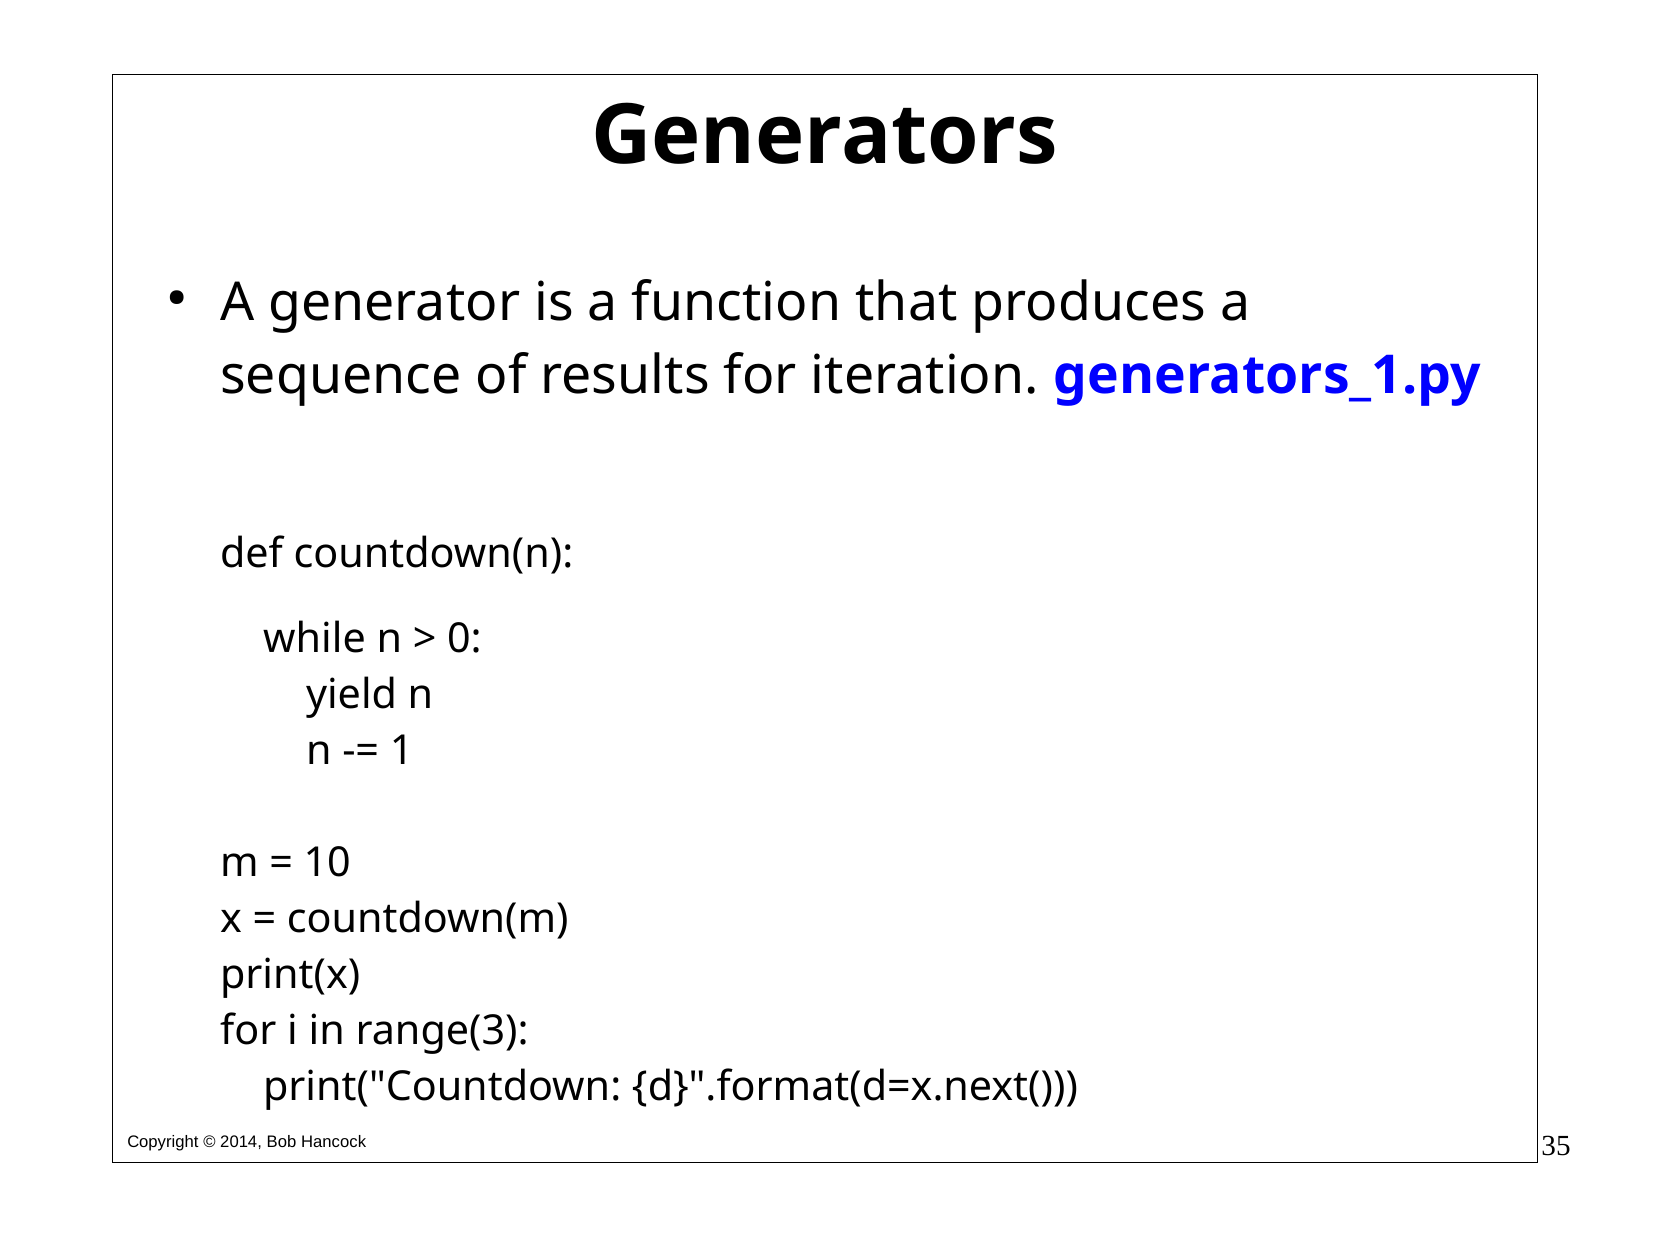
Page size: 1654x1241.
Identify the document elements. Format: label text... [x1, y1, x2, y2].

title Generators [112, 75, 1538, 188]
text_box Copyright © 2014, Bob Hancock [112, 1125, 382, 1159]
list A generator is a function that produces a sequence of results for iteration. generators_1.py def countdown(n): while n > 0: yield n n -= 1 m = 10 x = countdown(m) print(x) for i in range(3): print("Countdown: {d}".format(d=x.next())) [150, 262, 1501, 1126]
